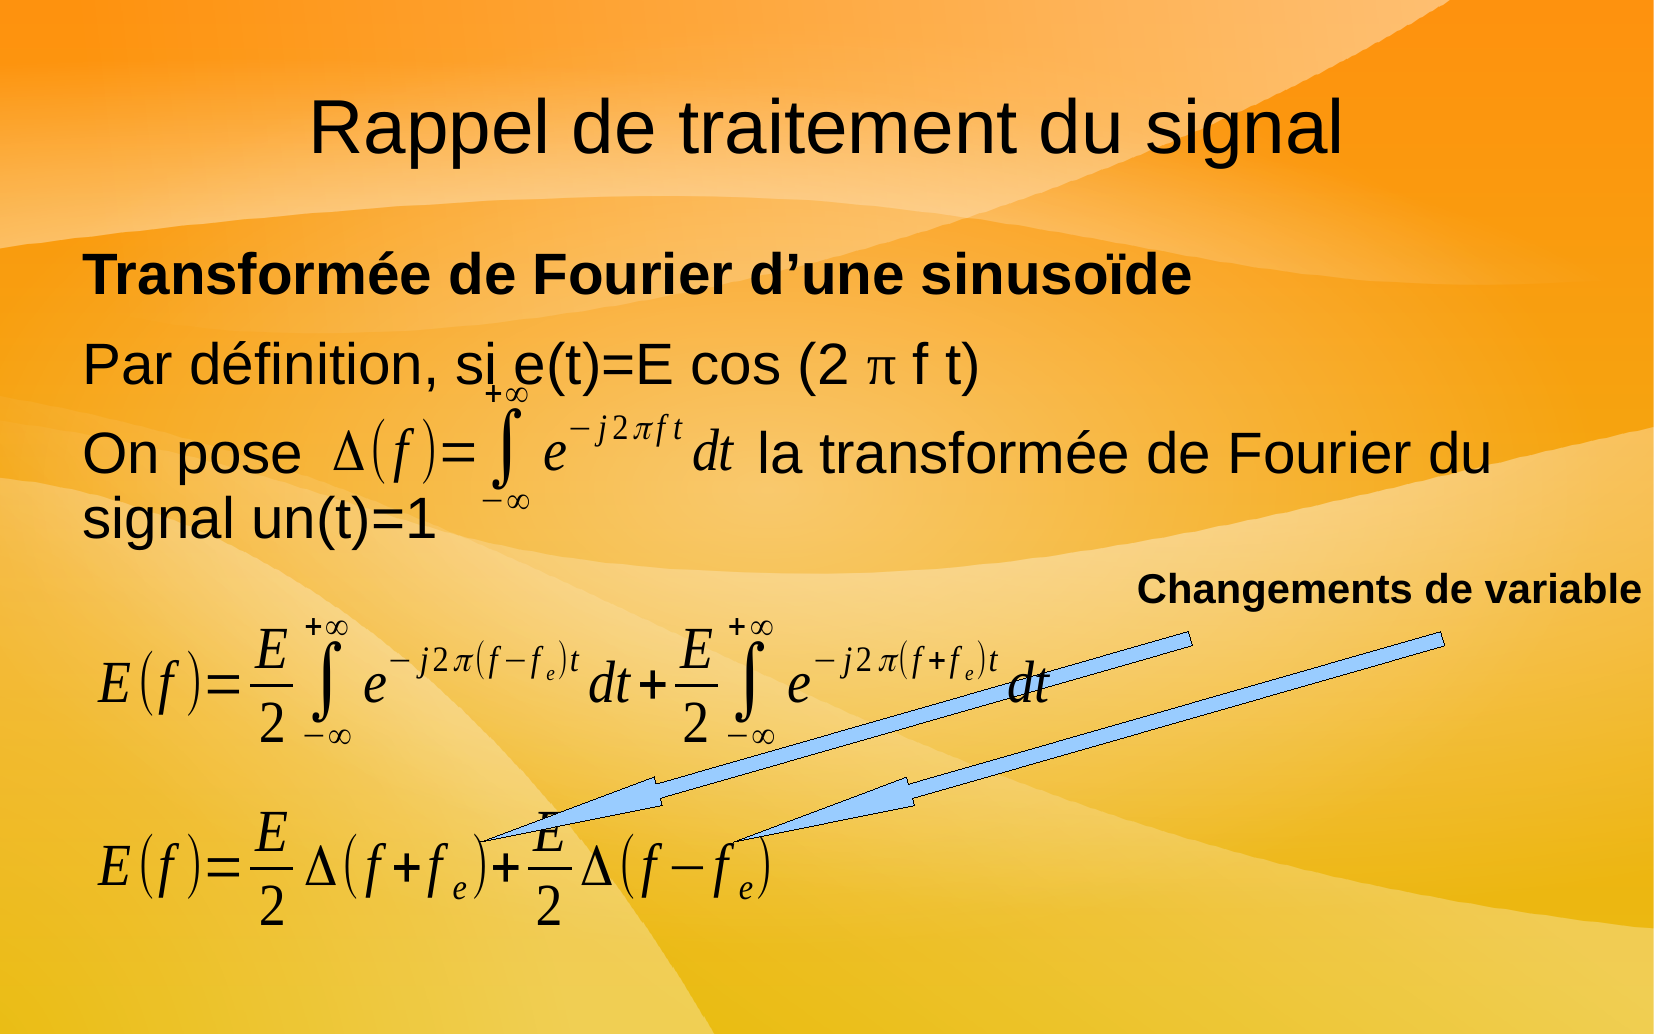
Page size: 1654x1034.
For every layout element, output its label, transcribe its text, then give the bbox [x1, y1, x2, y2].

text_box [1059, 631, 1193, 684]
title Rappel de traitement du signal [82, 41, 1571, 214]
chart [88, 614, 1059, 756]
chart [88, 797, 781, 939]
chart [324, 383, 744, 513]
text_box [480, 756, 808, 842]
text_box Changements de variable [1122, 558, 1654, 621]
text_box [733, 631, 1445, 843]
list Transformée de Fourier d’une sinusoïde Par définition, si e(t)=E cos (2 π f t) On pose la transformée de Fourier du signal un(t)=1 [82, 241, 1571, 999]
picture [0, 0, 1654, 1034]
